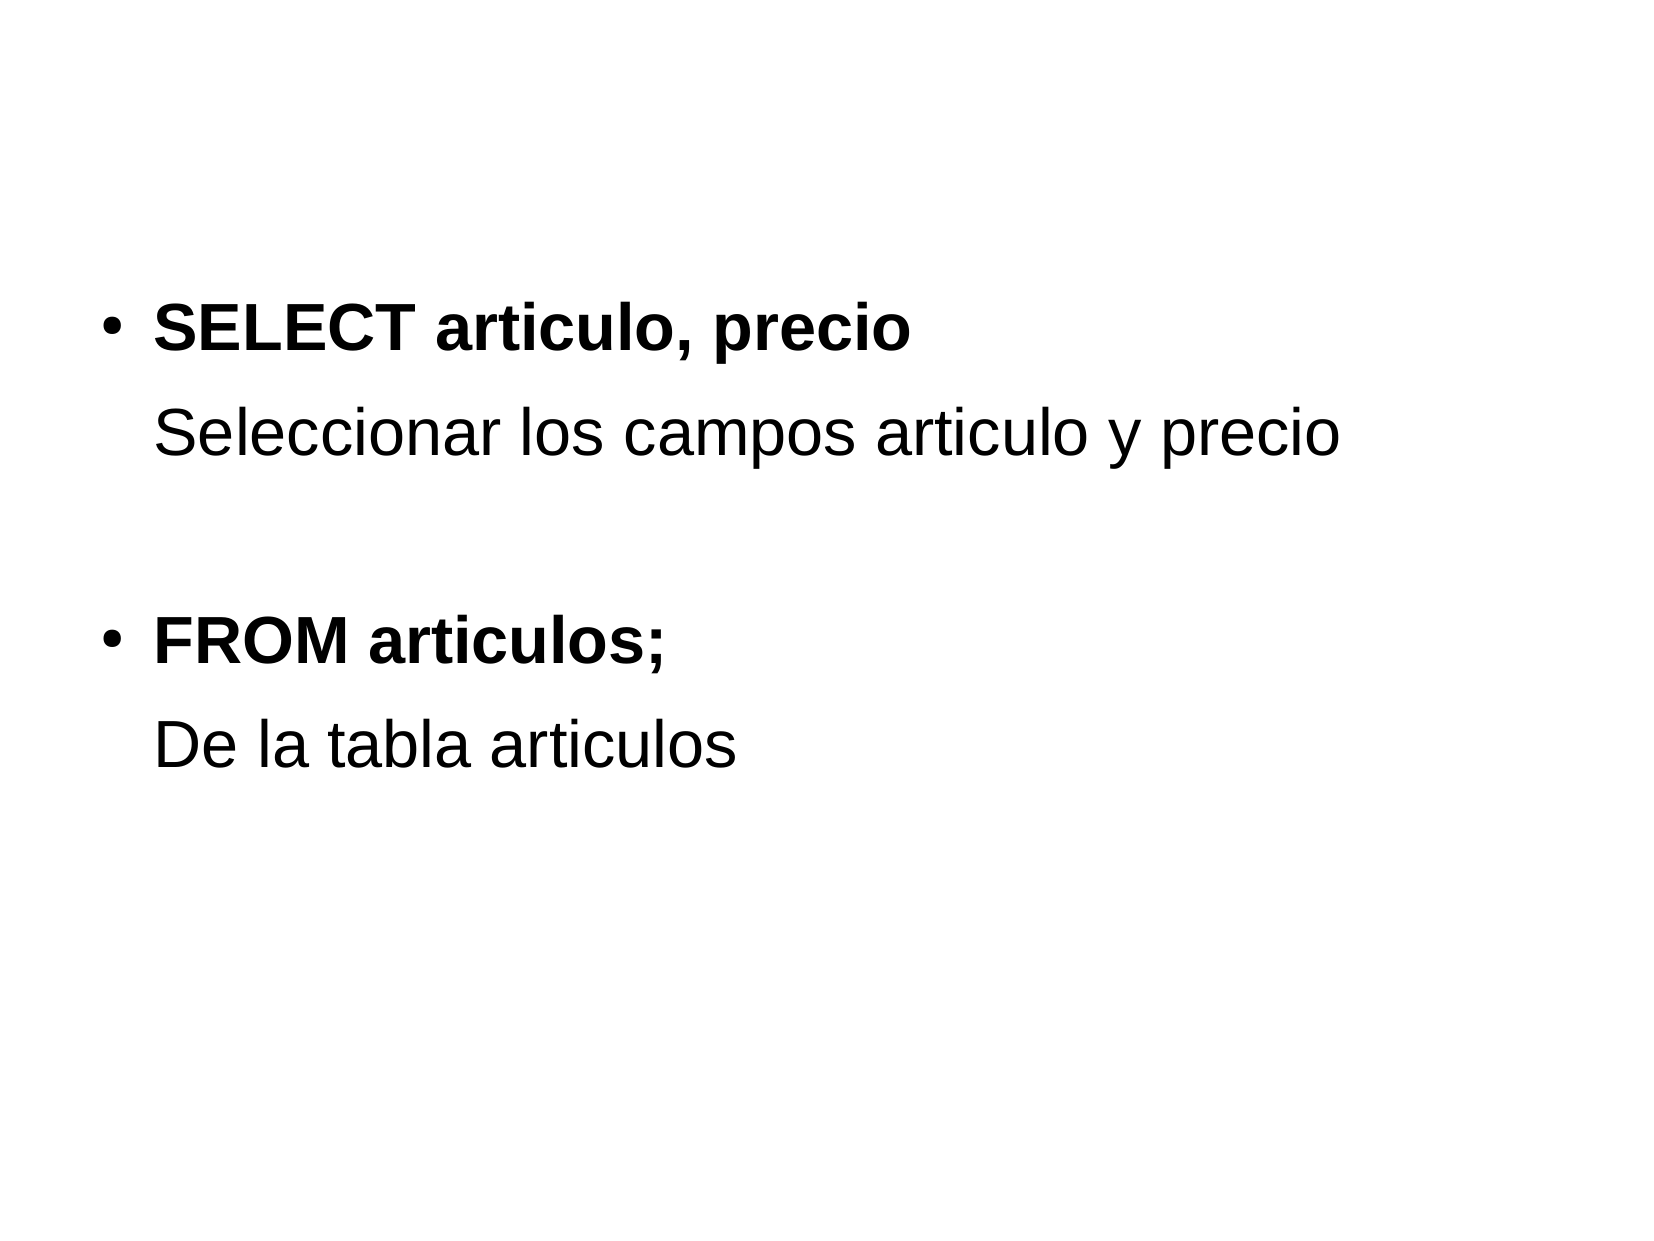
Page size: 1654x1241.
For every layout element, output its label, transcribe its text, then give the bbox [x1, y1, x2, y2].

list SELECT articulo, precio Seleccionar los campos articulo y precio FROM articulos; De la tabla articulos [82, 290, 1571, 1010]
